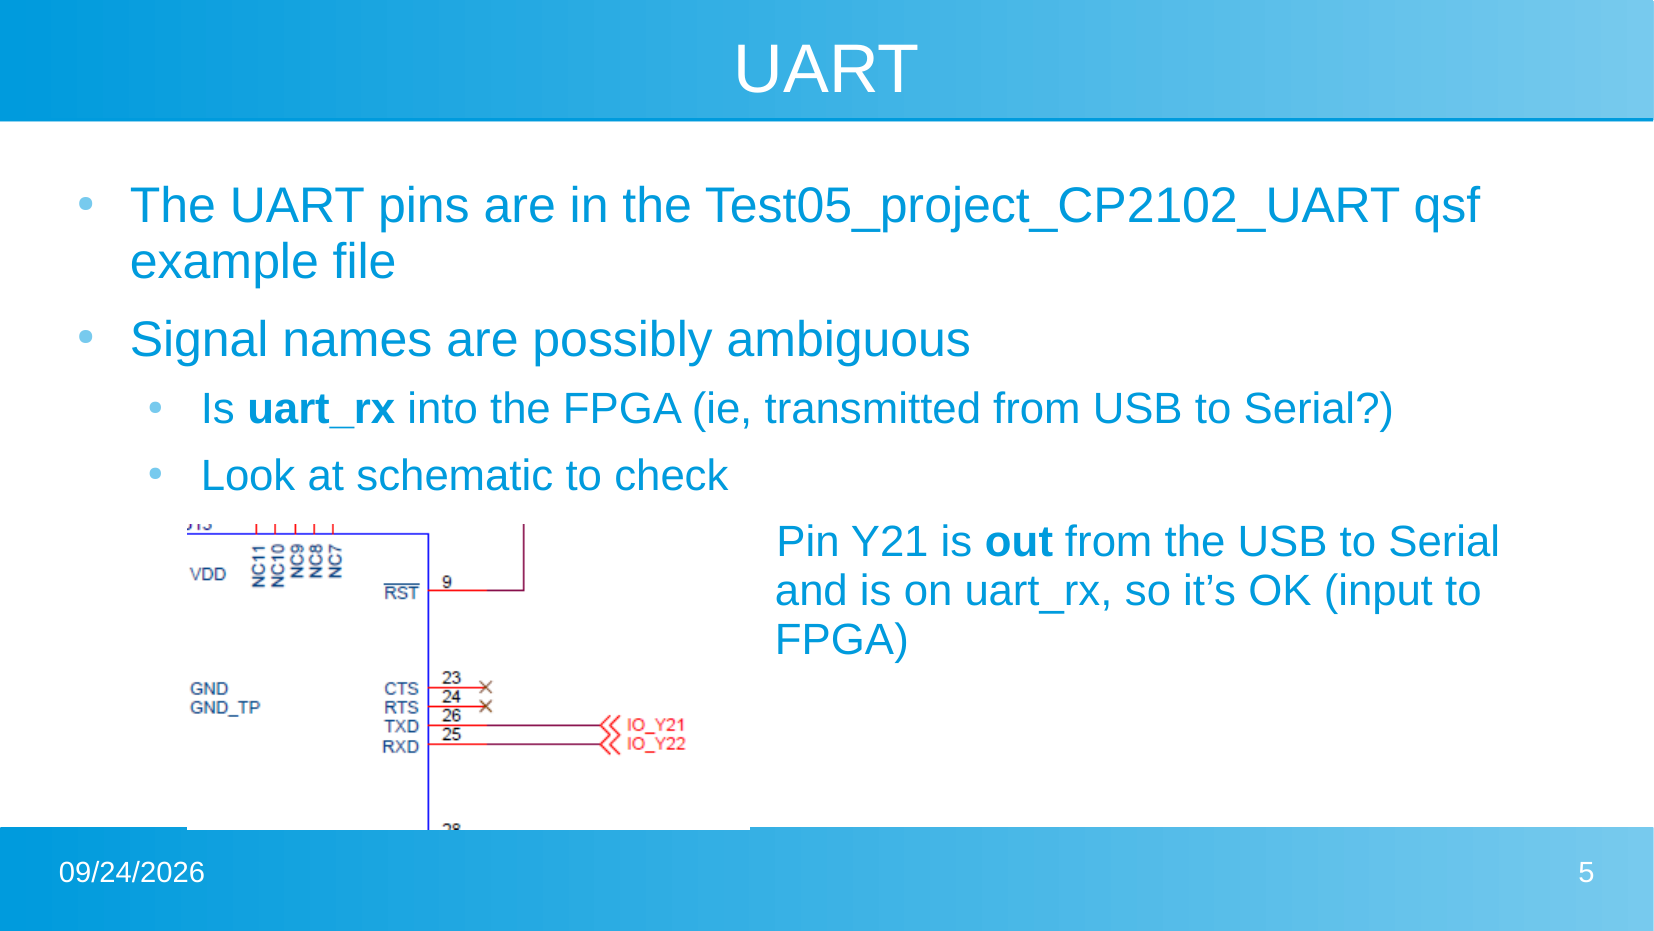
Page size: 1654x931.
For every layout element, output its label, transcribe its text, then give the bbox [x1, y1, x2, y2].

title UART [59, 29, 1595, 108]
picture [187, 524, 750, 830]
list The UART pins are in the Test05_project_CP2102_UART qsf example file Signal names are possibly ambiguous Is uart_rx into the FPGA (ie, transmitted from USB to Serial?) Look at schematic to check Pin Y21 is out from the USB to Serial and is on uart_rx, so it’s OK (input to FPGA) [59, 177, 1595, 563]
